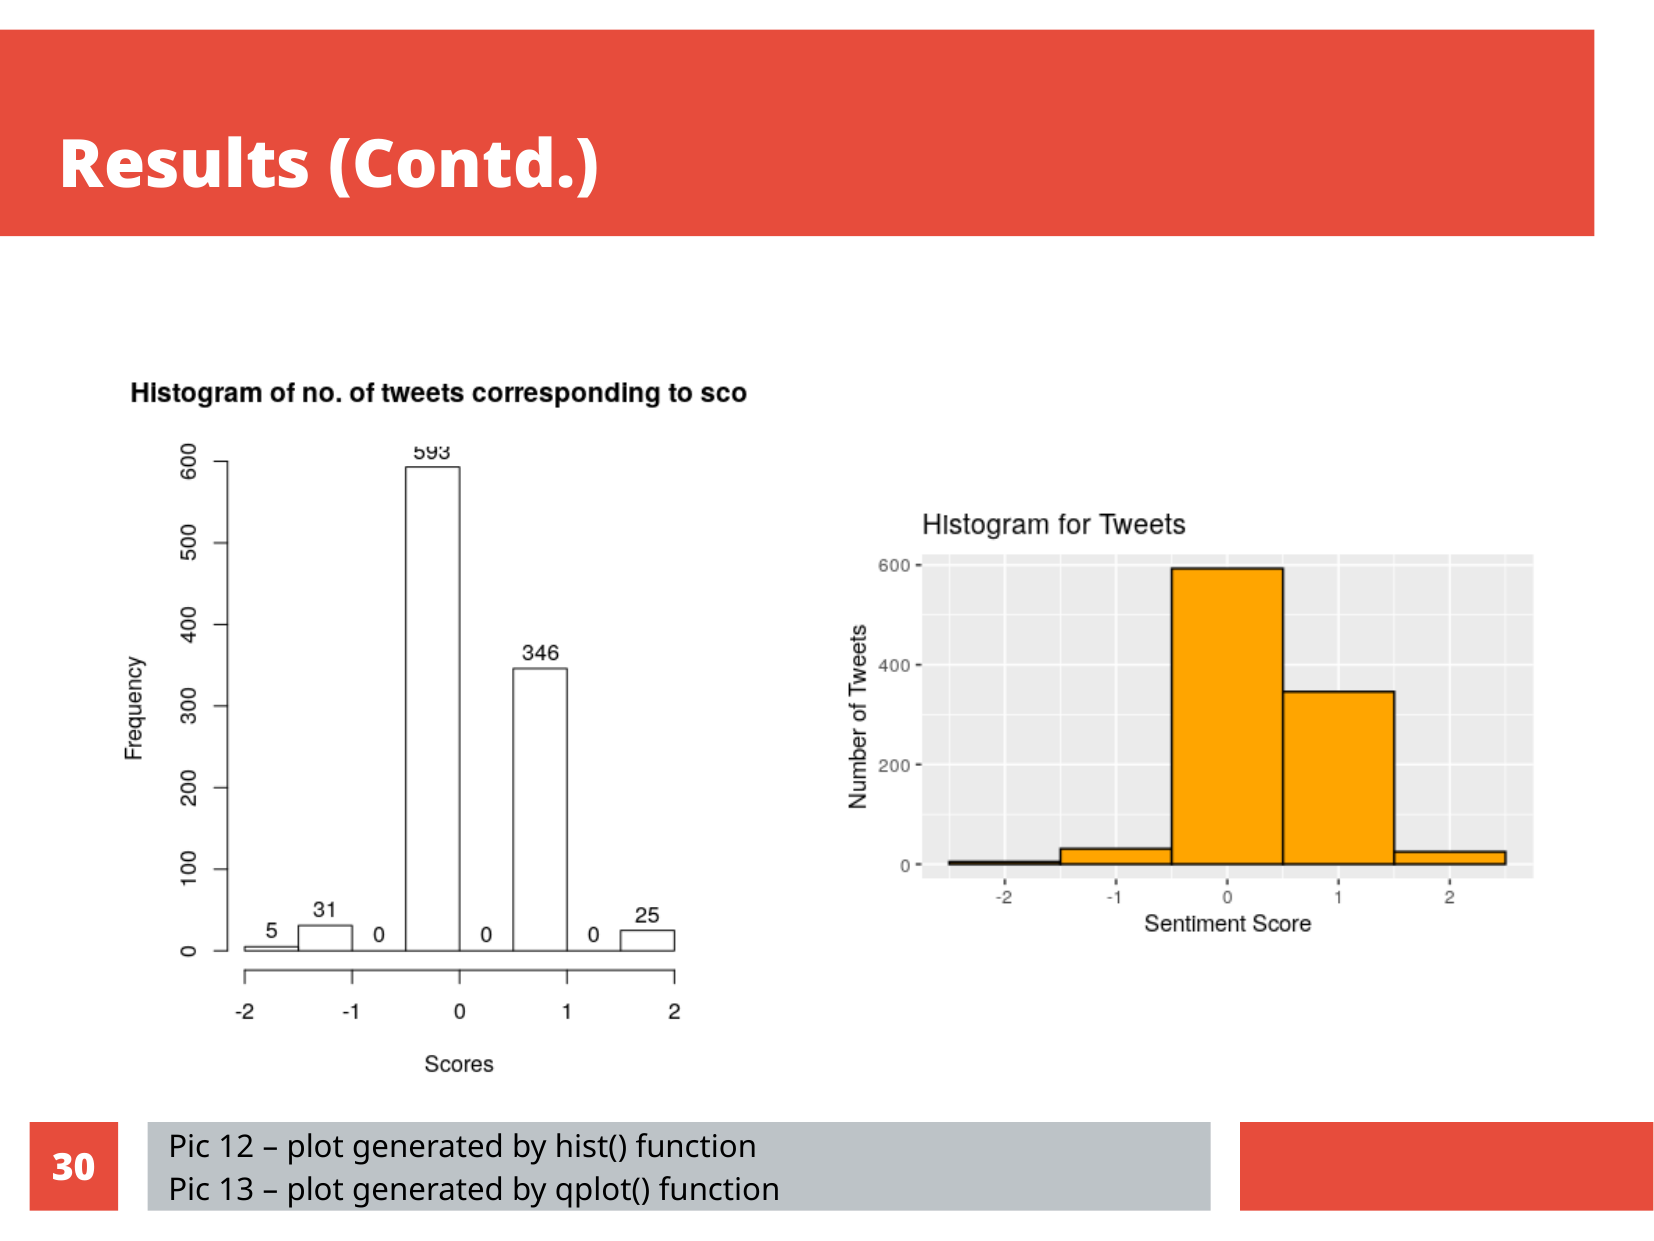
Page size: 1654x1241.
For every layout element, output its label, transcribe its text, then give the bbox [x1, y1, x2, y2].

title Results (Contd.) [59, 59, 1595, 207]
picture [838, 503, 1545, 949]
text_box Pic 12 – plot generated by hist() function Pic 13 – plot generated by qplot() function [153, 1116, 1205, 1217]
picture [118, 338, 748, 1107]
